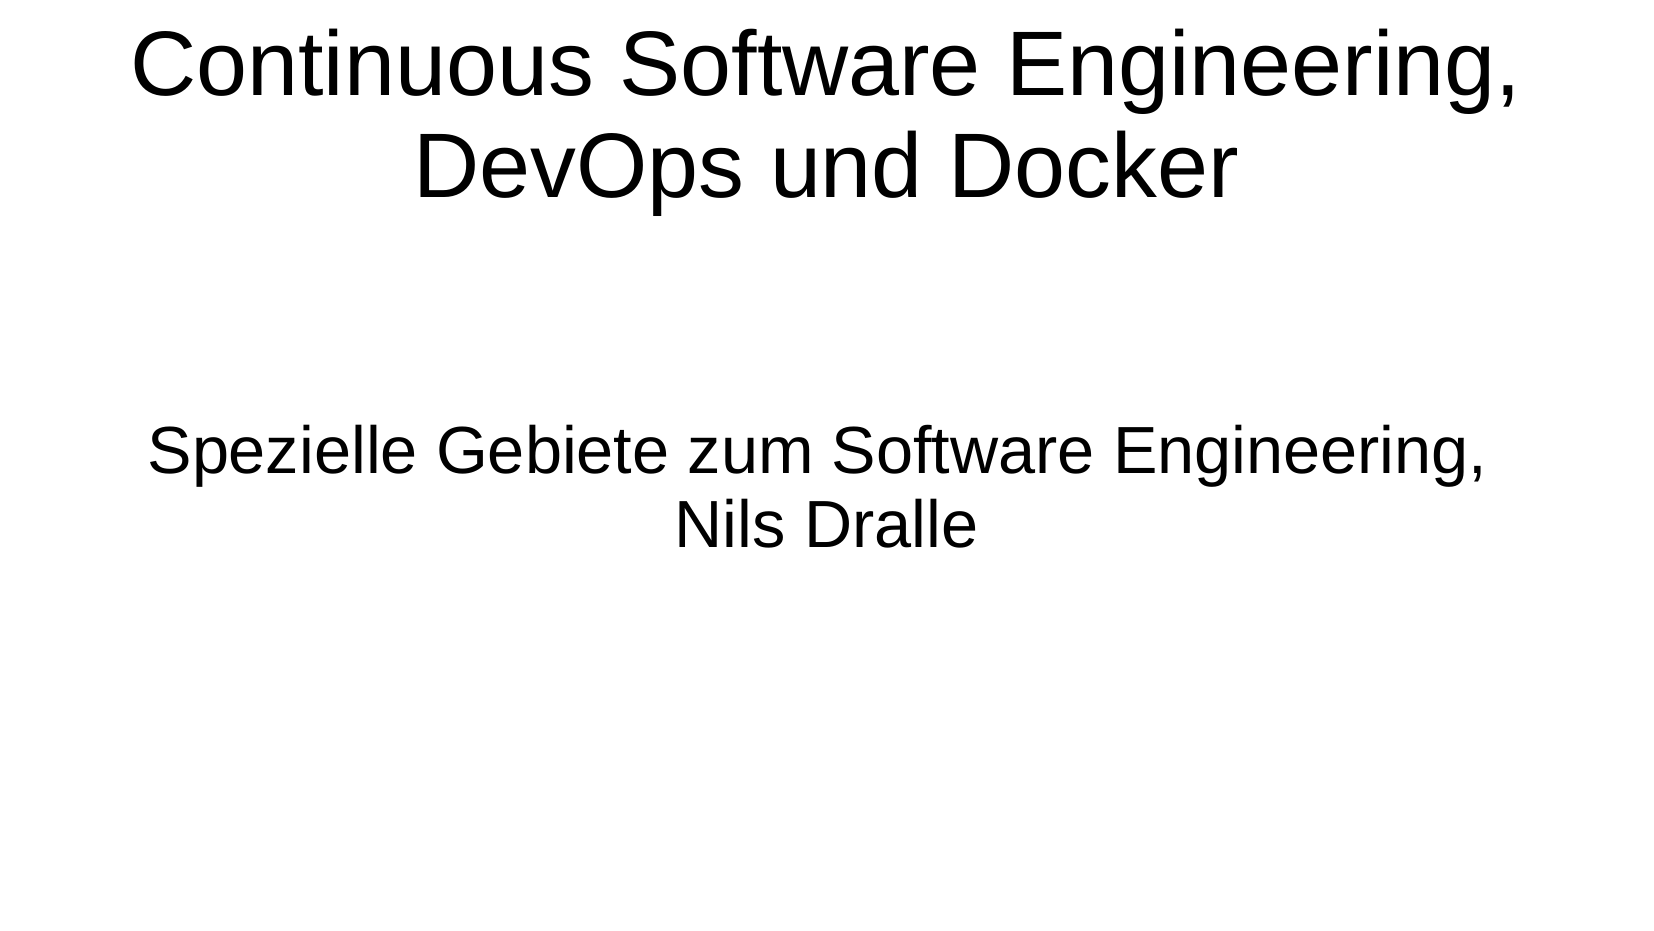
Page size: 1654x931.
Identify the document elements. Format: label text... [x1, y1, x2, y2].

title Continuous Software Engineering, DevOps und Docker [82, 12, 1571, 217]
subtitle Spezielle Gebiete zum Software Engineering, Nils Dralle [82, 217, 1571, 758]
